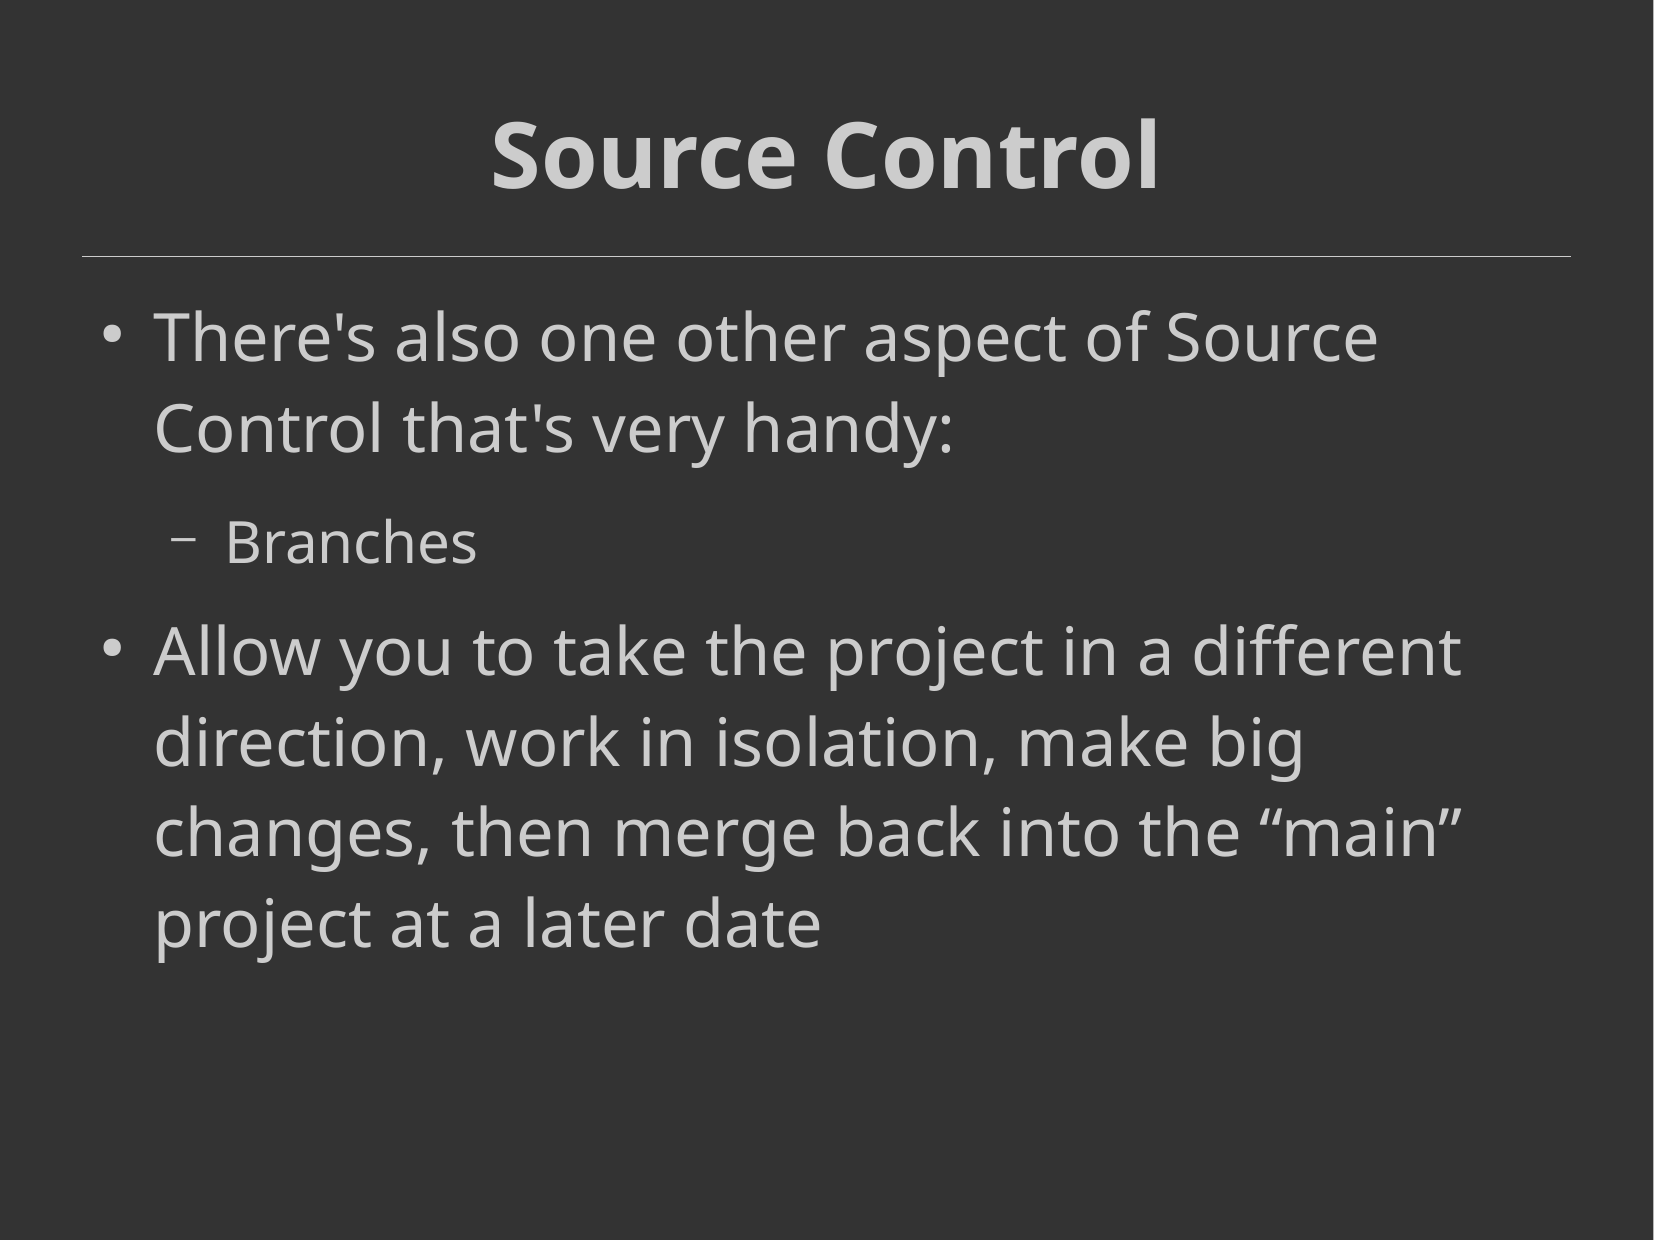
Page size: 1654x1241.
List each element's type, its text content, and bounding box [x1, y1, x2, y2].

list There's also one other aspect of Source Control that's very handy: Branches Allow you to take the project in a different direction, work in isolation, make big changes, then merge back into the “main” project at a later date [82, 290, 1571, 1010]
title Source Control [82, 49, 1571, 257]
